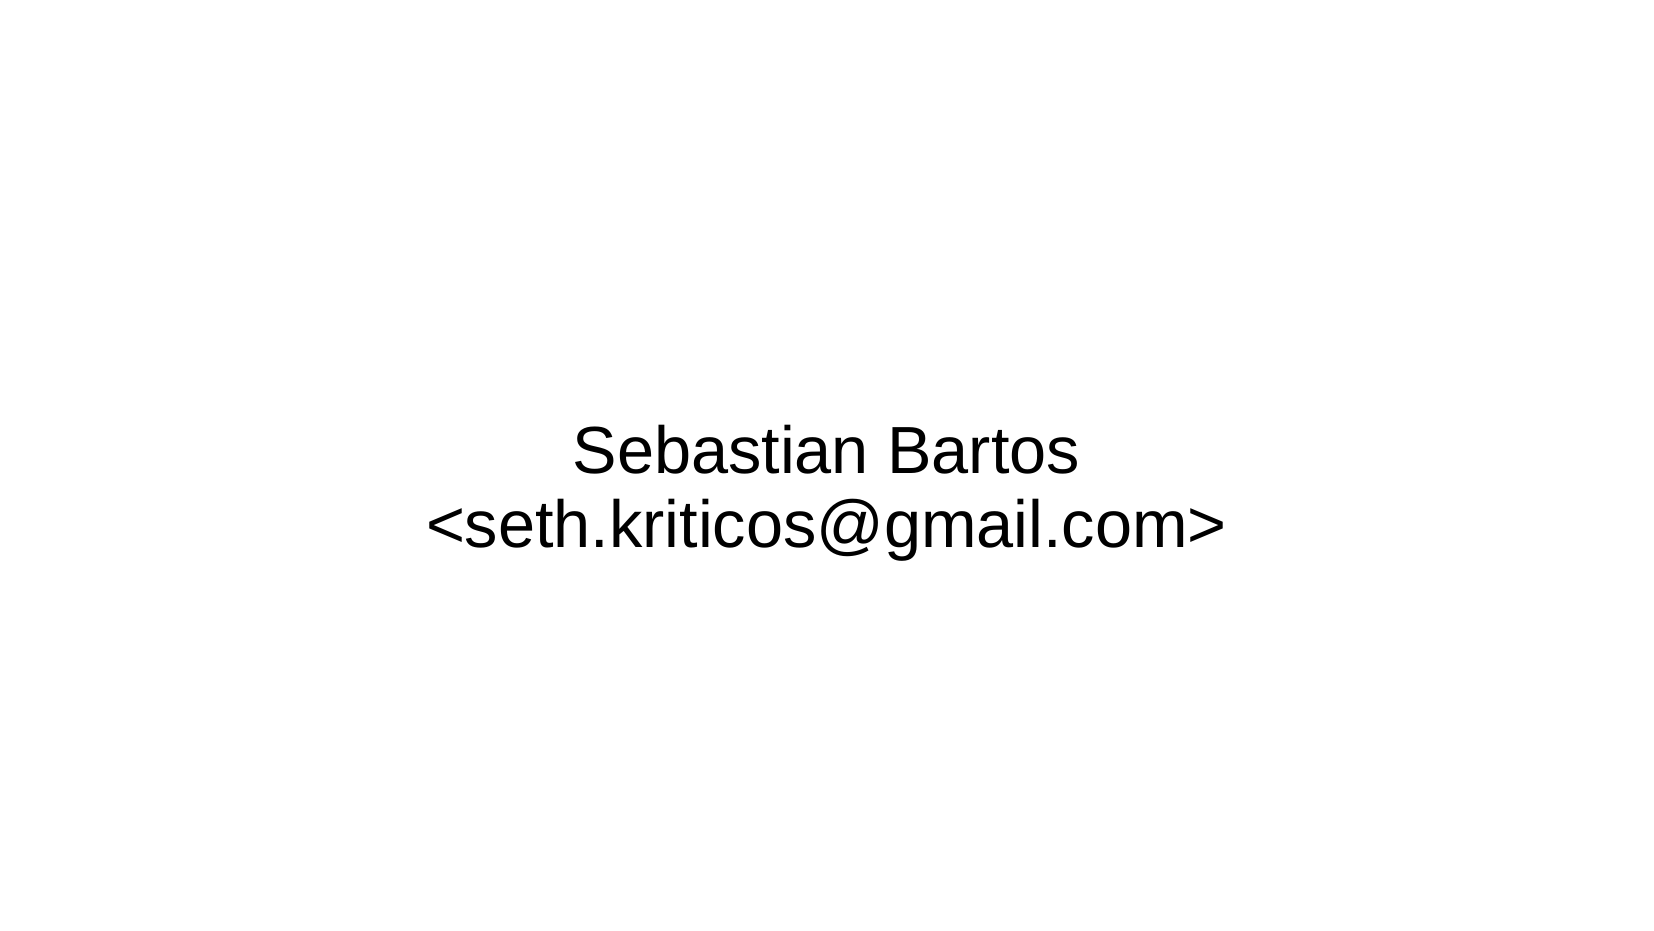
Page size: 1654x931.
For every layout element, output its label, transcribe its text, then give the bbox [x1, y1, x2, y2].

subtitle Sebastian Bartos <seth.kriticos@gmail.com> [82, 217, 1571, 758]
